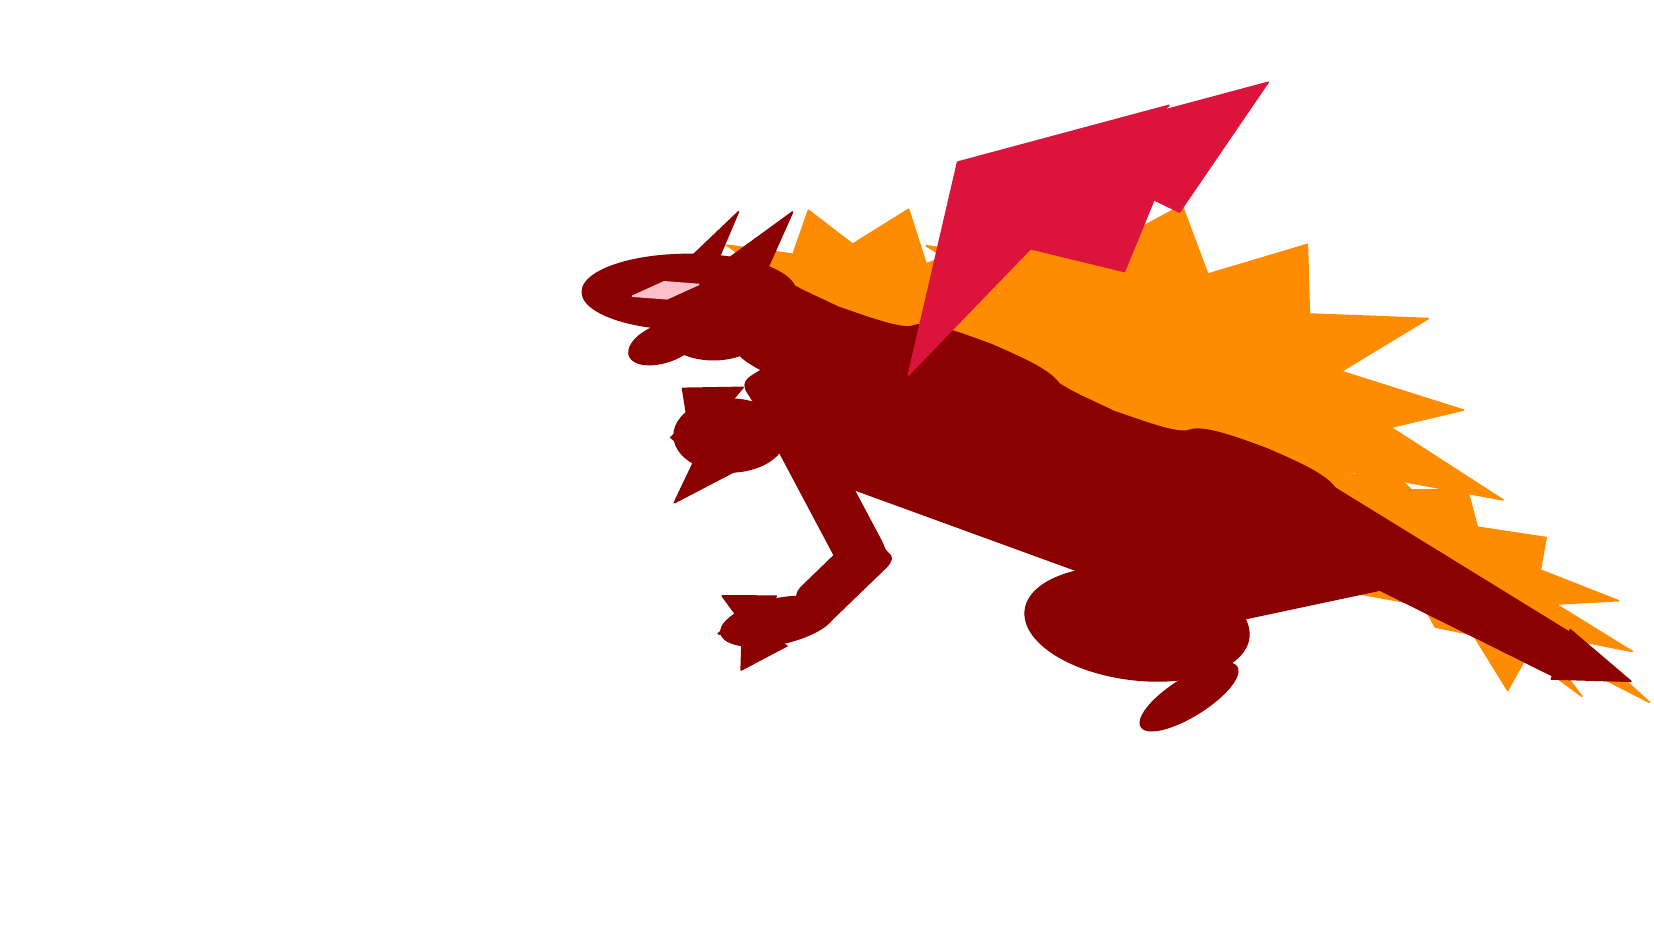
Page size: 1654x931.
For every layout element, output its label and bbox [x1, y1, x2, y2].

text_box [582, 82, 1650, 731]
